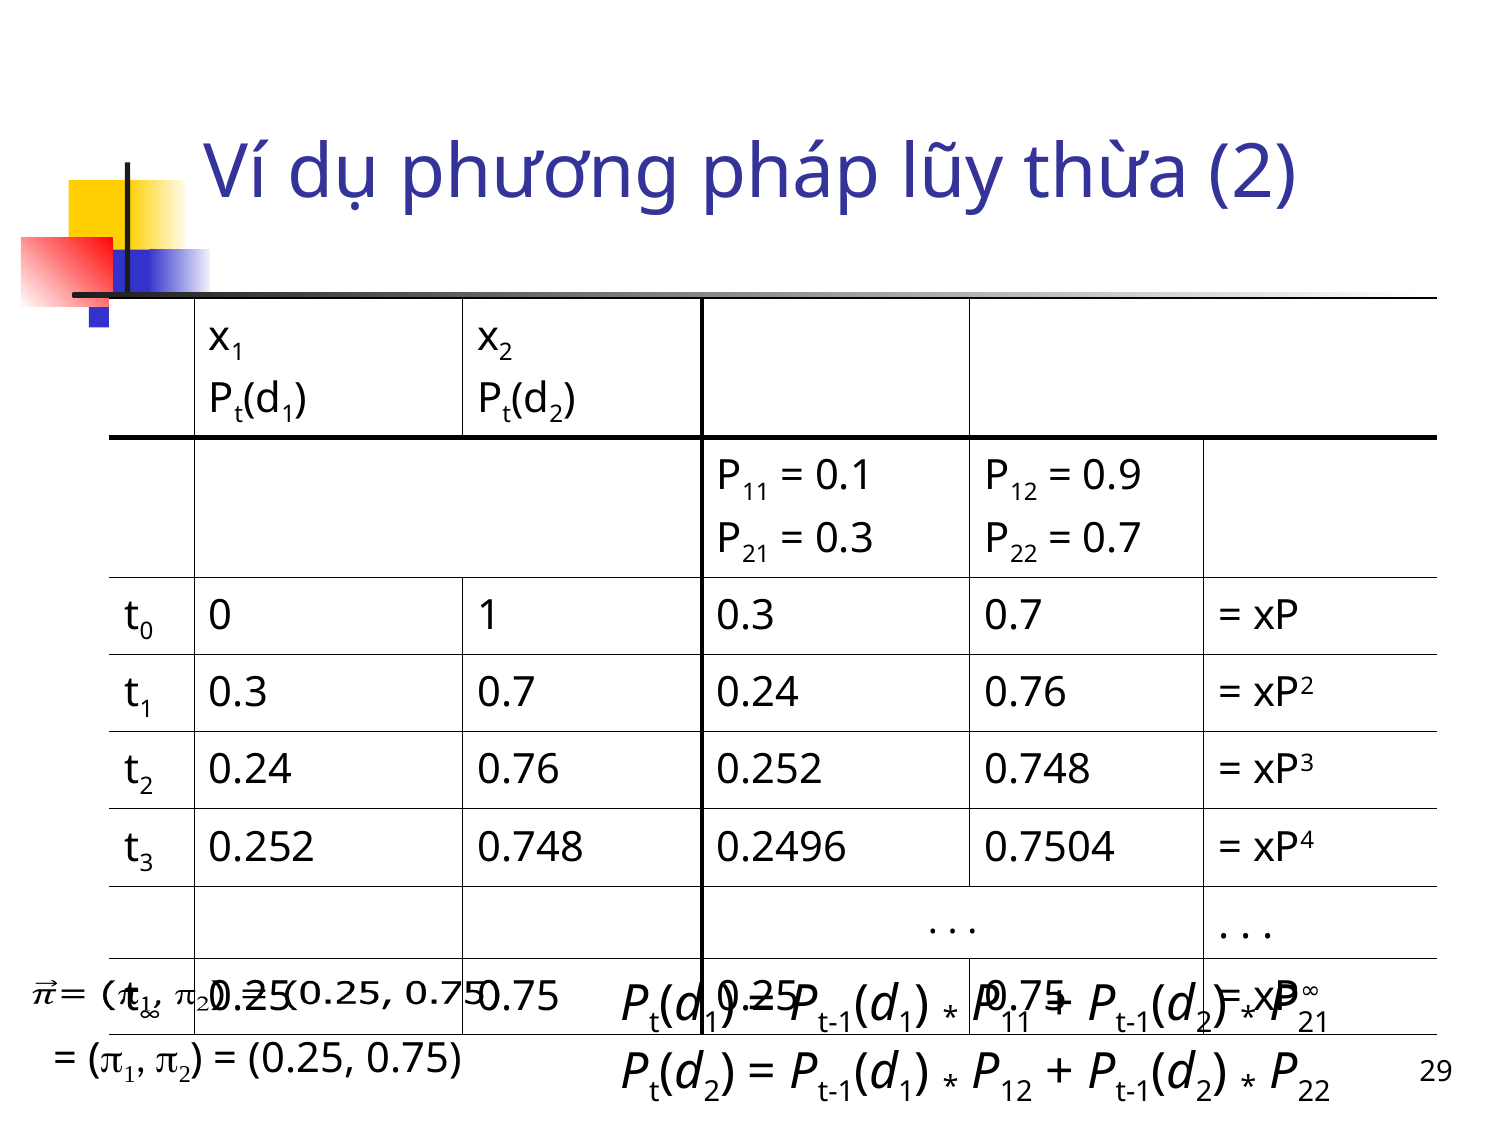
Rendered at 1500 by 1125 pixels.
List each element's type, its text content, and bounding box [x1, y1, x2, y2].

table_cell [195, 887, 462, 958]
table_cell t0 [109, 578, 194, 654]
table_cell 0.3 [704, 578, 969, 654]
table_cell 0.748 [463, 809, 700, 886]
table_header x1 Pt(d1) [195, 299, 462, 435]
table_cell [1204, 440, 1437, 577]
table_cell 0.7504 [970, 809, 1203, 886]
table_cell P11 = 0.1 P21 = 0.3 [704, 440, 969, 577]
title Ví dụ phương pháp lũy thừa (2) [188, 35, 1468, 220]
table_cell [109, 440, 194, 577]
table_cell 0.25 [195, 959, 462, 964]
table_cell t2 [109, 732, 194, 808]
table_cell P12 = 0.9 P22 = 0.7 [970, 440, 1203, 577]
table_cell = xP3 [1204, 732, 1437, 808]
table_cell 0.2496 [704, 809, 969, 886]
table_cell 0.252 [195, 809, 462, 886]
table_cell 0.24 [195, 732, 462, 808]
table_cell t∞ [109, 959, 194, 964]
table_cell 0 [195, 578, 462, 654]
table_cell [195, 440, 700, 577]
table_header [704, 299, 969, 435]
table_cell 0.748 [970, 732, 1203, 808]
table_header x2 Pt(d2) [463, 299, 700, 435]
text_box [17, 964, 550, 1030]
table_header [109, 299, 194, 435]
table_cell [109, 887, 194, 958]
table_cell . . . [1204, 887, 1437, 958]
table_cell 0.3 [195, 655, 462, 731]
table_cell 0.7 [463, 655, 700, 731]
text_box Pt(d1) = Pt-1(d1) * P11 + Pt-1(d2) * P21 Pt(d2) = Pt-1(d1) * P12 + Pt-1(d2) * P22 [606, 962, 1346, 1115]
table_header [970, 299, 1437, 435]
table_cell 0.7 [970, 578, 1203, 654]
slide_number <number> [1346, 1024, 1468, 1100]
table_cell = xP2 [1204, 655, 1437, 731]
table_cell 0.24 [704, 655, 969, 731]
table_cell 0.76 [970, 655, 1203, 731]
table_cell t1 [109, 655, 194, 731]
text_box = (p1, p2) = (0.25, 0.75) [38, 1023, 571, 1096]
table_cell = xP [1204, 578, 1437, 654]
table_cell [463, 887, 700, 958]
table_cell 1 [463, 578, 700, 654]
table_cell t3 [109, 809, 194, 886]
table_cell = xP∞ [1204, 959, 1437, 1034]
table_cell 0.75 [463, 959, 700, 1034]
table_cell . . . [704, 887, 1203, 958]
table_cell = xP4 [1204, 809, 1437, 886]
table_cell 0.252 [704, 732, 969, 808]
table_cell 0.76 [463, 732, 700, 808]
